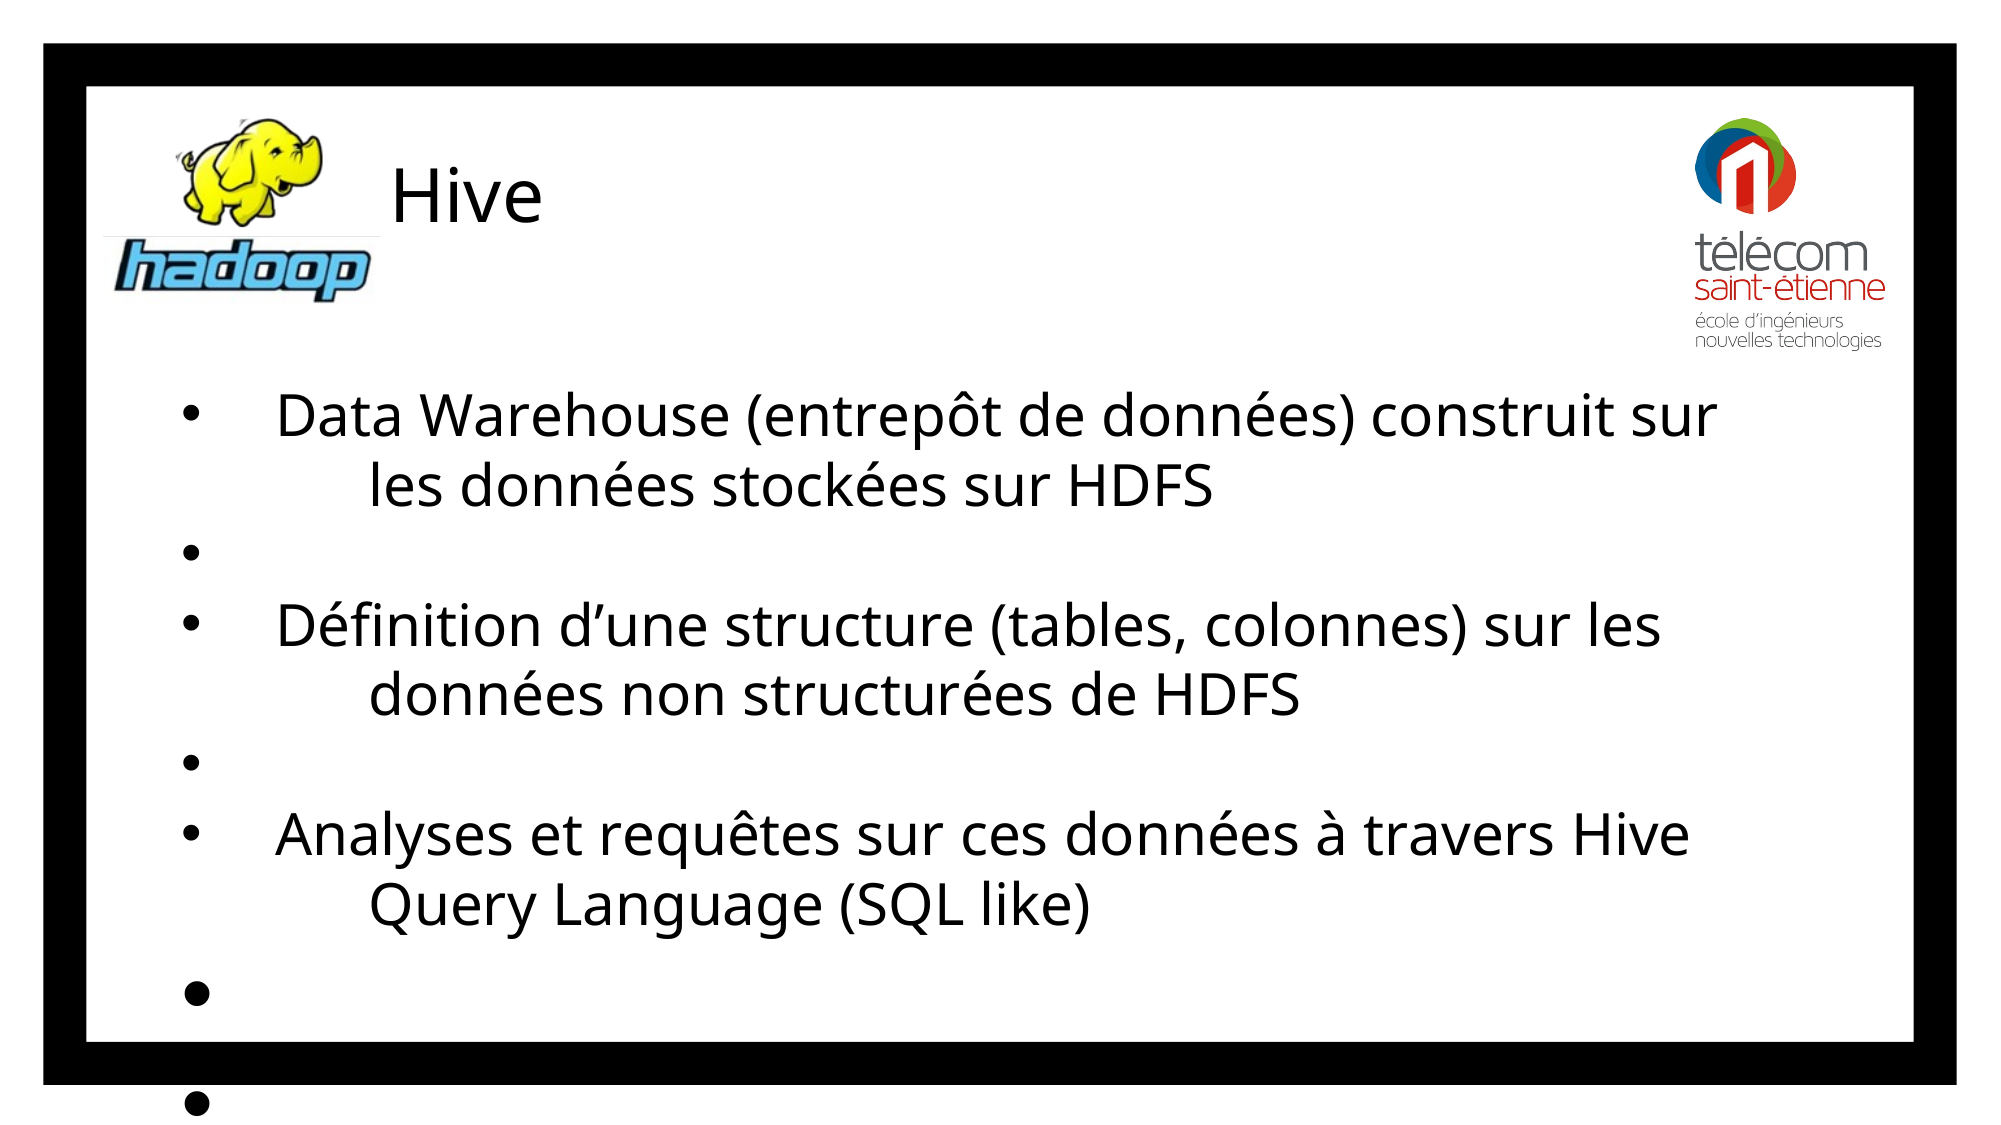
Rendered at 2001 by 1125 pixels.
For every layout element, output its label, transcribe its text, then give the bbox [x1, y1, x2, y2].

picture [1715, 134, 1730, 138]
title Hive [380, 138, 1849, 304]
picture [103, 118, 380, 305]
text_box Data Warehouse (entrepôt de données) construit sur les données stockées sur HDFS Définition d’une structure (tables, colonnes) sur les données non structurées de HDFS Analyses et requêtes sur ces données à travers Hive Query Language (SQL like) [166, 370, 1785, 1125]
picture [1695, 118, 1885, 351]
